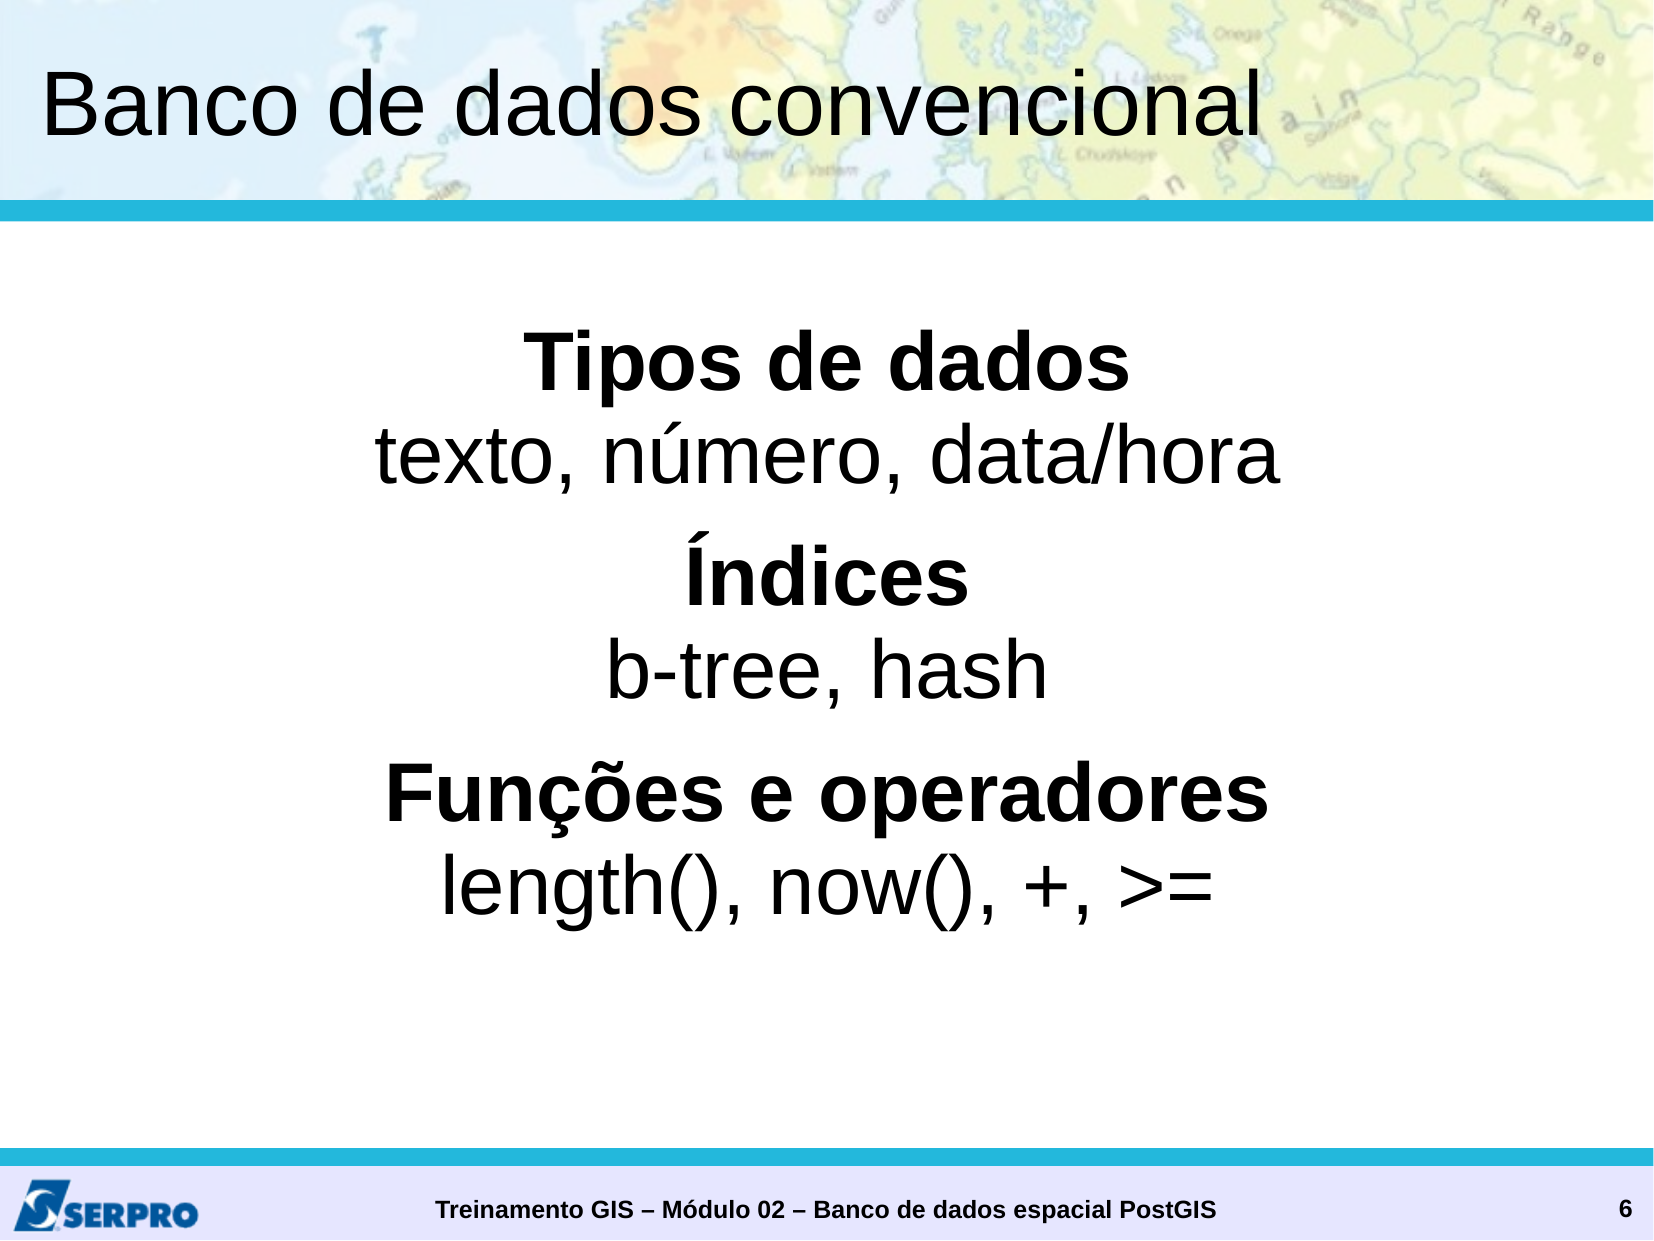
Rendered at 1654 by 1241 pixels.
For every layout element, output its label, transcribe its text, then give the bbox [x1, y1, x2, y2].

title Banco de dados convencional [40, 49, 1614, 159]
list Tipos de dados texto, número, data/hora Índices b-tree, hash Funções e operadores length(), now(), +, >= [40, 314, 1616, 1106]
picture [10, 1177, 201, 1235]
